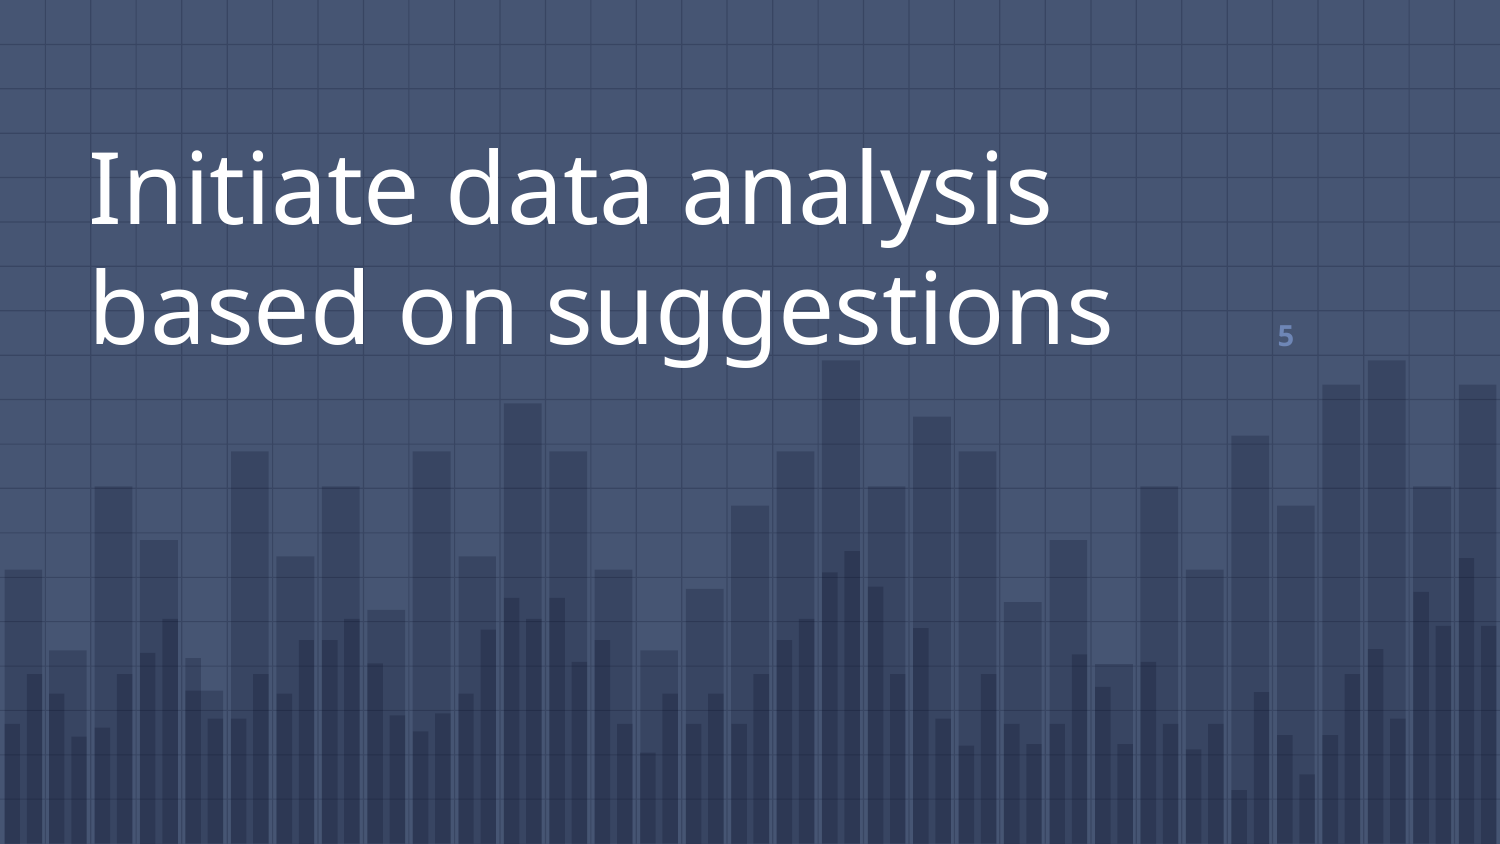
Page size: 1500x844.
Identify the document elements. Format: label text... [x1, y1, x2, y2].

text_box 5 [1131, 310, 1441, 762]
title Initiate data analysis based on suggestions [73, 109, 1350, 300]
